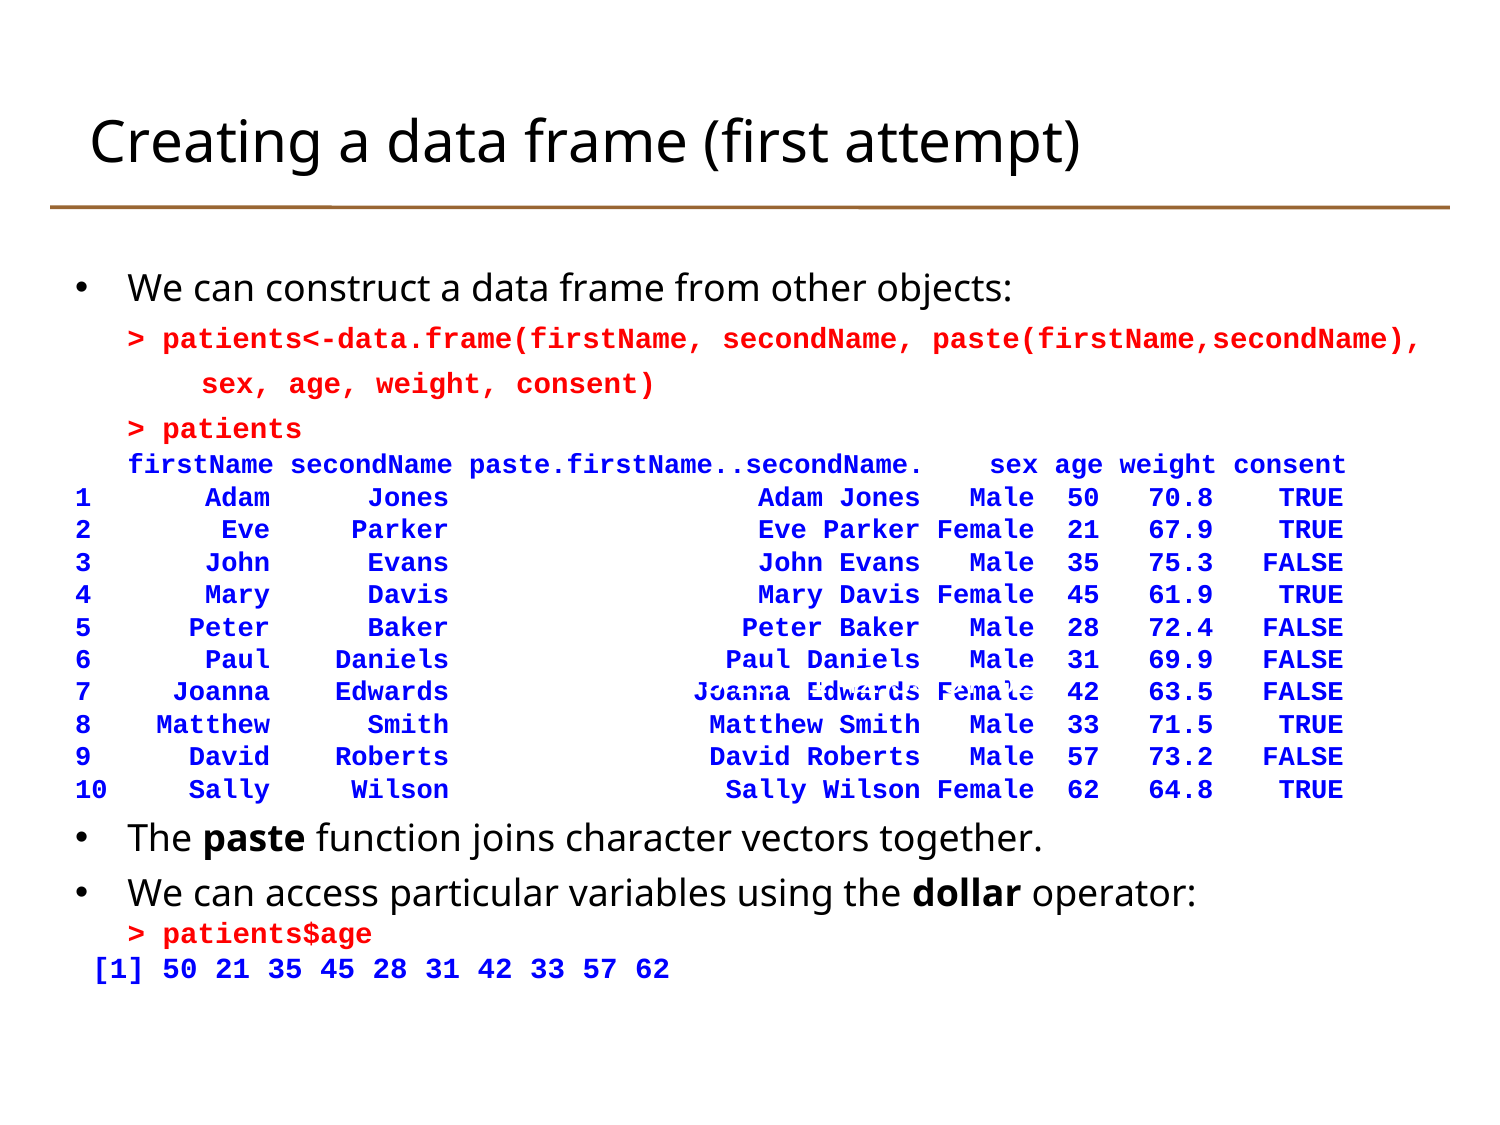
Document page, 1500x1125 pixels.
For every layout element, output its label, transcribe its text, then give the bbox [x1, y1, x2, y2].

text_box We can construct a data frame from other objects: > patients<-data.frame(firstName, secondName, paste(firstName,secondName), sex, age, weight, consent) > patients firstName secondName paste.firstName..secondName. sex age weight consent 1 Adam Jones Adam Jones Male 50 70.8 TRUE 2 Eve Parker Eve Parker Female 21 67.9 TRUE 3 John Evans John Evans Male 35 75.3 FALSE 4 Mary Davis Mary Davis Female 45 61.9 TRUE 5 Peter Baker Peter Baker Male 28 72.4 FALSE 6 Paul Daniels Paul Daniels Male 31 69.9 FALSE 7 Joanna Edwards Joanna Edwards Female 42 63.5 FALSE 8 Matthew Smith Matthew Smith Male 33 71.5 TRUE 9 David Roberts David Roberts Male 57 73.2 FALSE 10 Sally Wilson Sally Wilson Female 62 64.8 TRUE The paste function joins character vectors together. We can access particular variables using the dollar operator: > patients$age [1] 50 21 35 45 28 31 42 33 57 62 [75, 263, 1425, 1006]
text_box [1] 50 21 35 45 28 31 42 33 57 62 [449, 648, 1053, 709]
text_box Creating a data frame (first attempt) [75, 44, 1425, 233]
